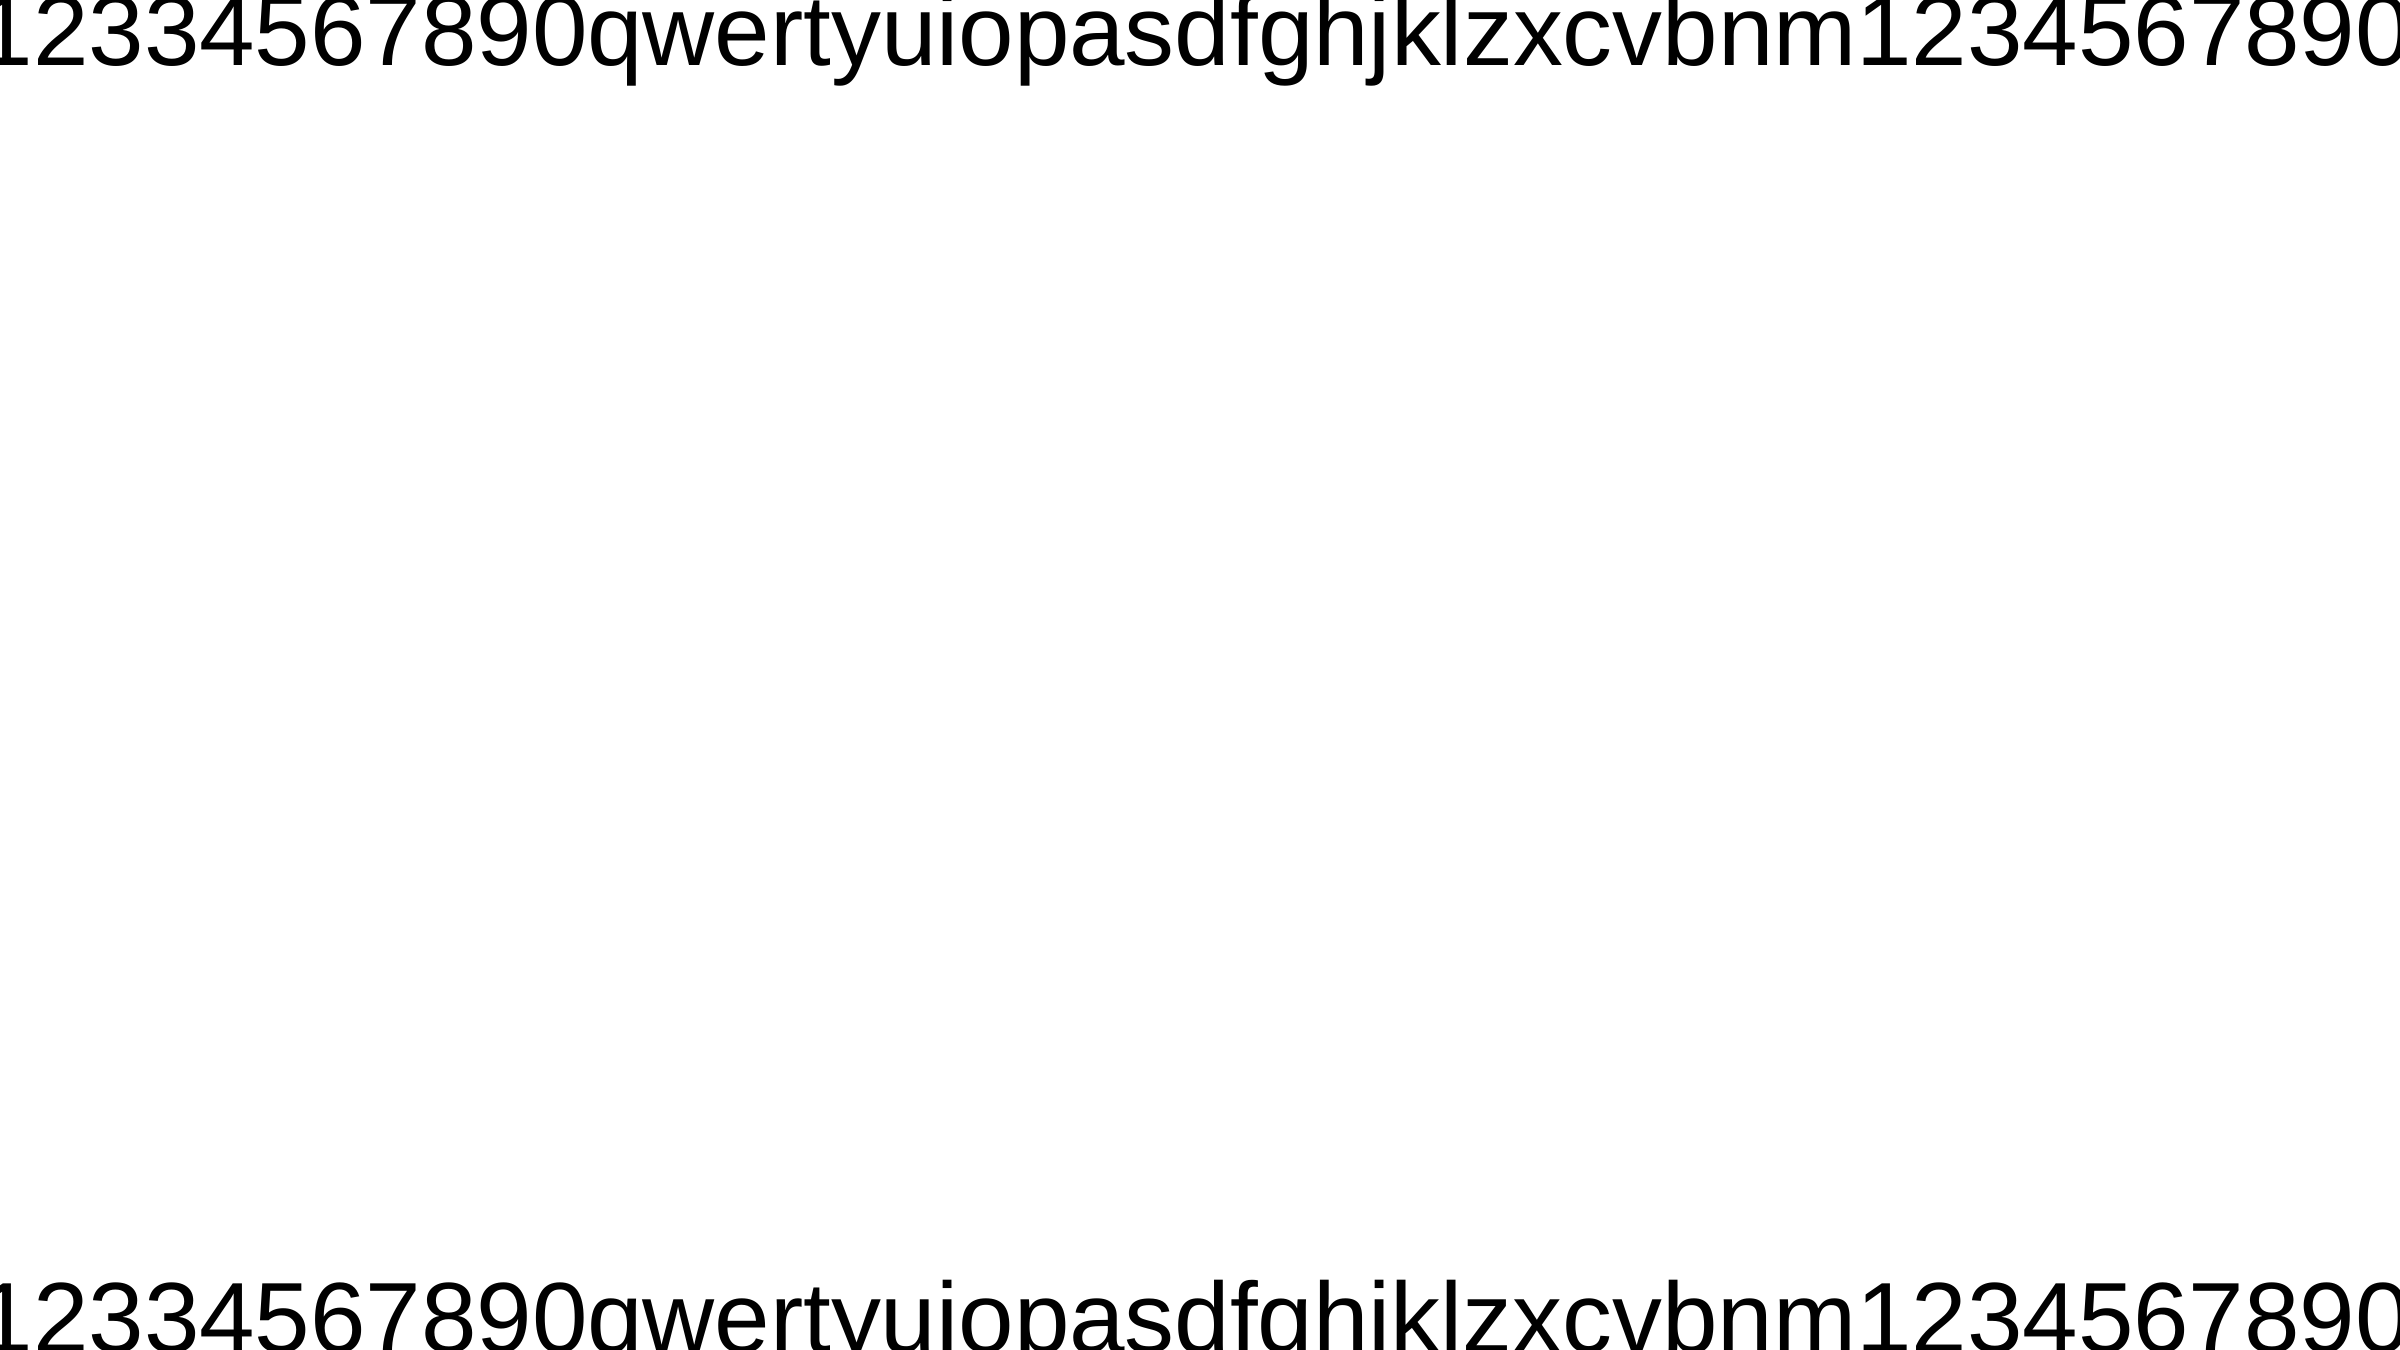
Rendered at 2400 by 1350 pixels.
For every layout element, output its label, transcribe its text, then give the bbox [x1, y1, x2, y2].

title 12334567890qwertyuiopasdfghjklzxcvbnm1234567890 [0, 0, 2400, 144]
title 12334567890qwertyuiopasdfghjklzxcvbnm1234567890 [0, 1205, 2400, 1350]
